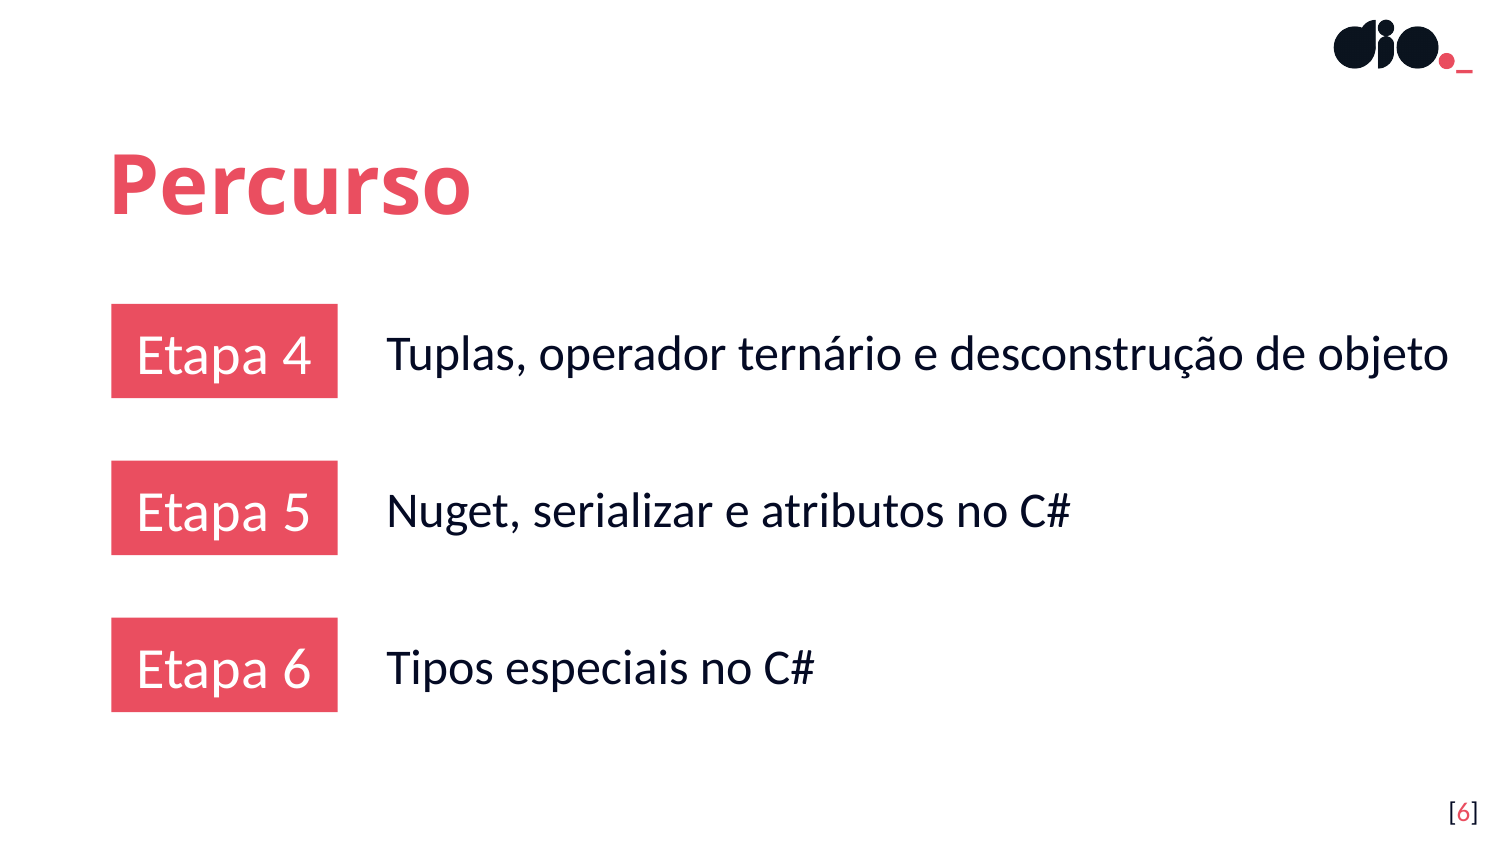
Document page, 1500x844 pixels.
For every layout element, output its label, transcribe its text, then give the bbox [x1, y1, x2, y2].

text_box Percurso [92, 104, 1309, 243]
text_box Etapa 4 [111, 303, 338, 399]
picture [1333, 19, 1473, 74]
text_box Tipos especiais no C# [371, 627, 1384, 703]
slide_number [<number>] [1403, 779, 1494, 844]
text_box Etapa 5 [111, 460, 338, 556]
text_box Etapa 6 [111, 617, 338, 713]
text_box Tuplas, operador ternário e desconstrução de objeto [371, 313, 1467, 389]
text_box Nuget, serializar e atributos no C# [371, 470, 1437, 546]
